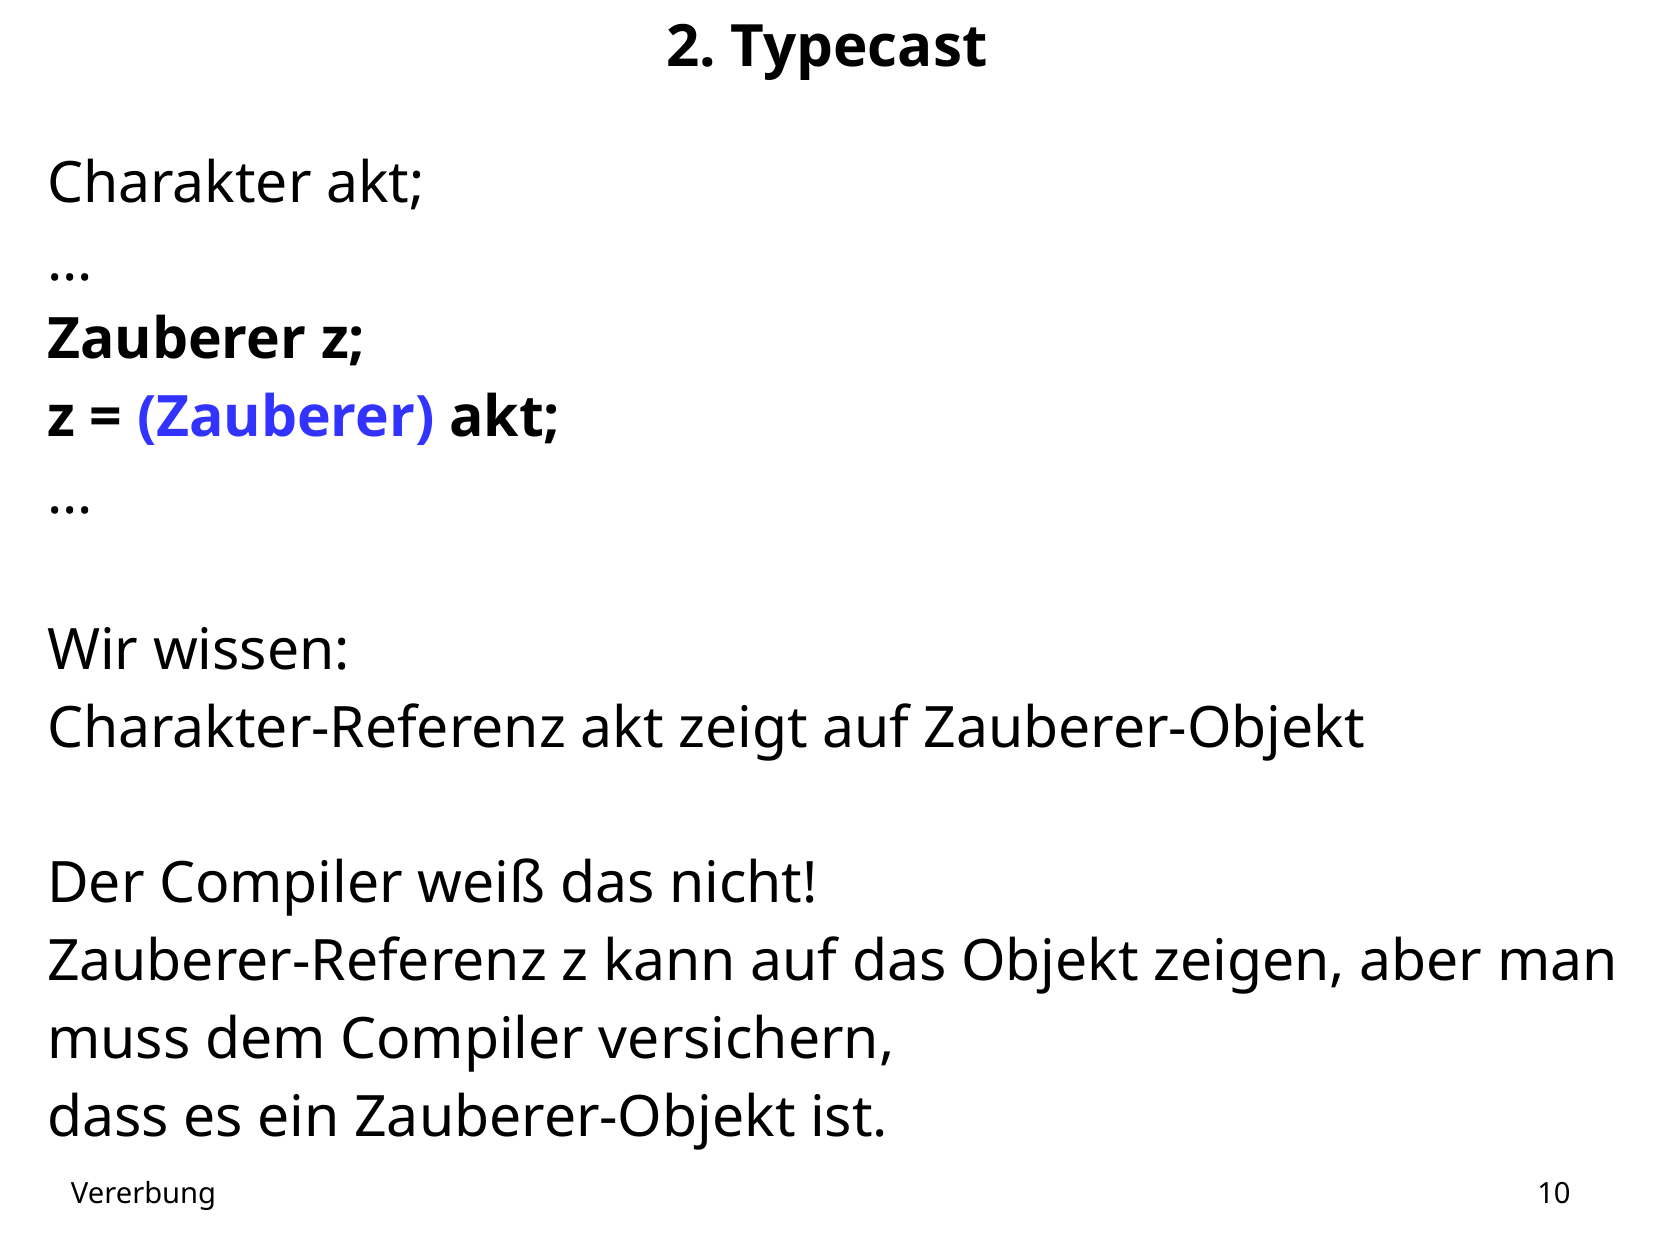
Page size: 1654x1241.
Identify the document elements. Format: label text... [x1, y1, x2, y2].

title 2. Typecast [0, 5, 1654, 83]
list Charakter akt; ... Zauberer z; z = (Zauberer) akt; ... Wir wissen: Charakter-Referenz akt zeigt auf Zauberer-Objekt Der Compiler weiß das nicht! Zauberer-Referenz z kann auf das Objekt zeigen, aber man muss dem Compiler versichern, dass es ein Zauberer-Objekt ist. [47, 141, 1619, 1158]
